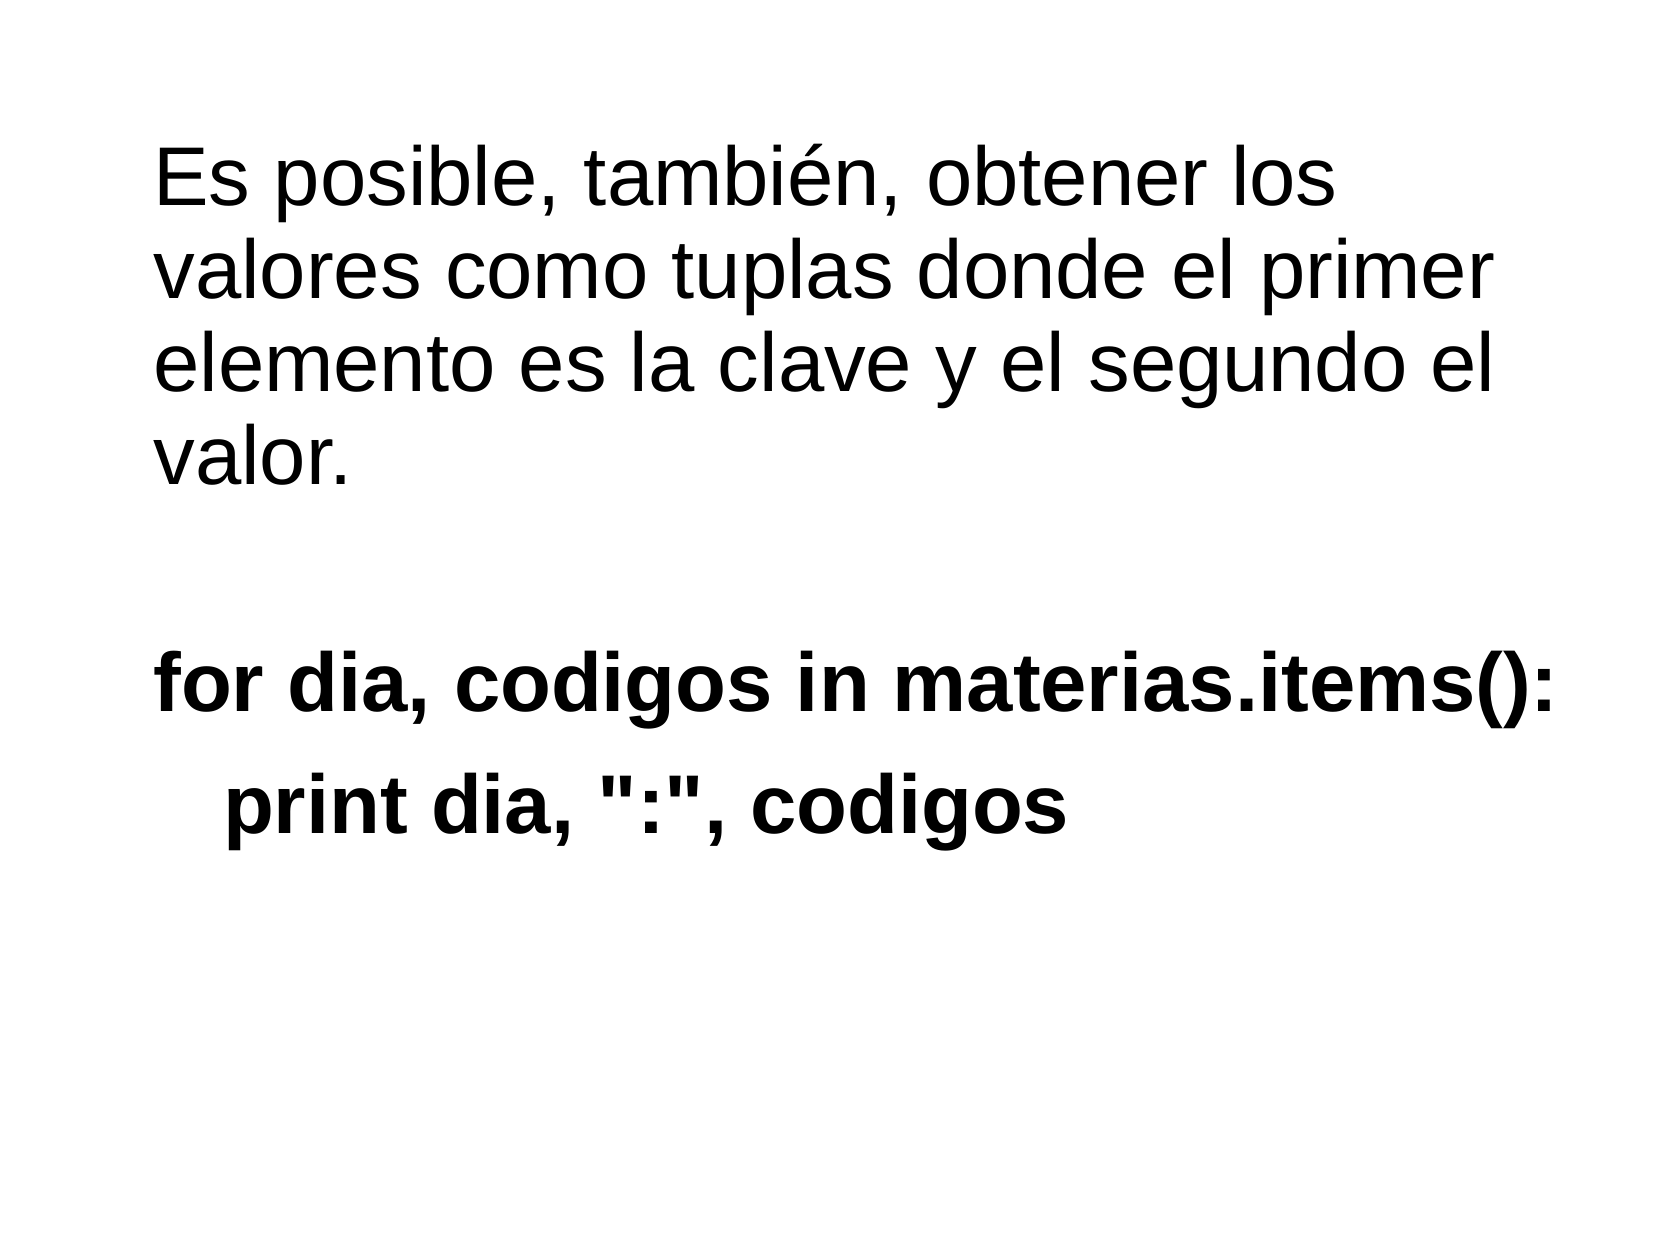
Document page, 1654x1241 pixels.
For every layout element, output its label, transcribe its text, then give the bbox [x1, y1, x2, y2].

list Es posible, también, obtener los valores como tuplas donde el primer elemento es la clave y el segundo el valor. for dia, codigos in materias.items(): print dia, ":", codigos [82, 129, 1571, 1099]
